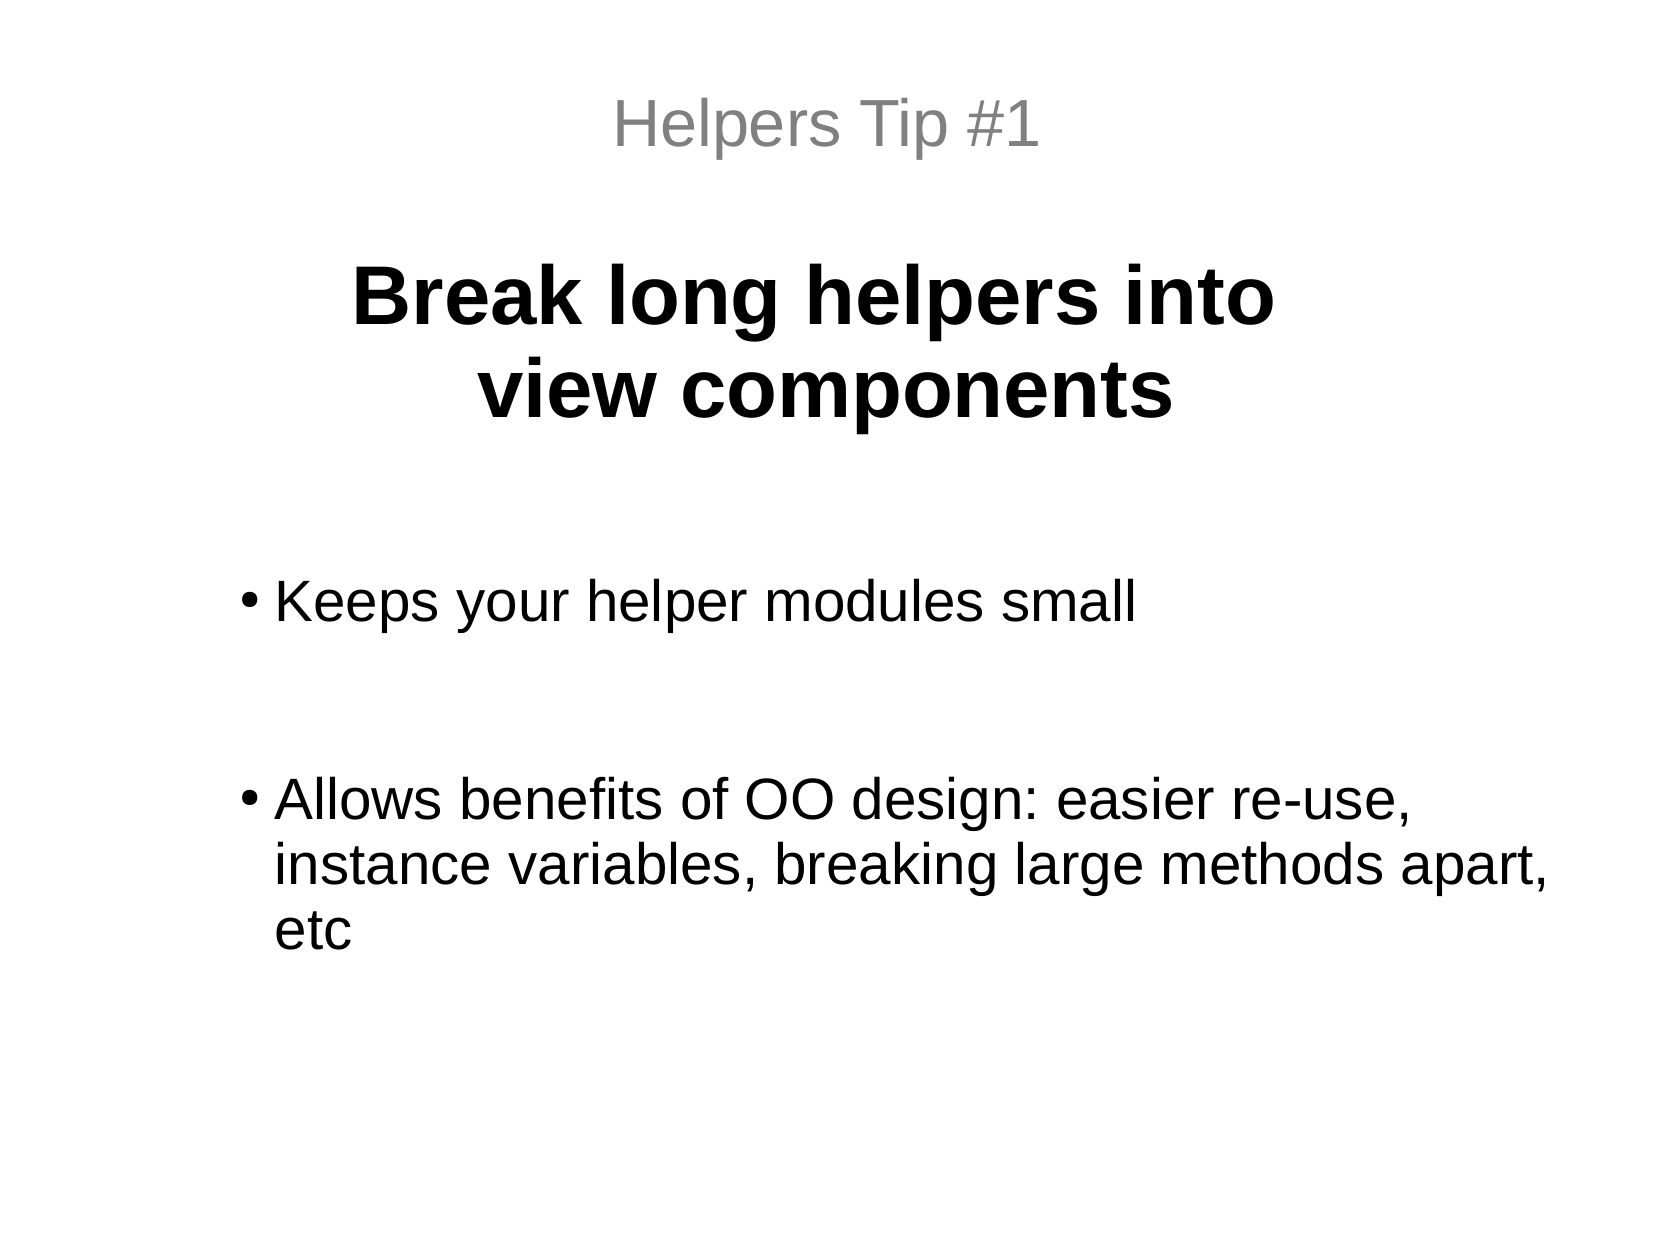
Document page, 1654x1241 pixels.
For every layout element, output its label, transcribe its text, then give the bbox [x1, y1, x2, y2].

text_box Break long helpers into view components Keeps your helper modules small Allows benefits of OO design: easier re-use, instance variables, breaking large methods apart, etc [35, 248, 1617, 1241]
title Helpers Tip #1 [82, 20, 1571, 228]
